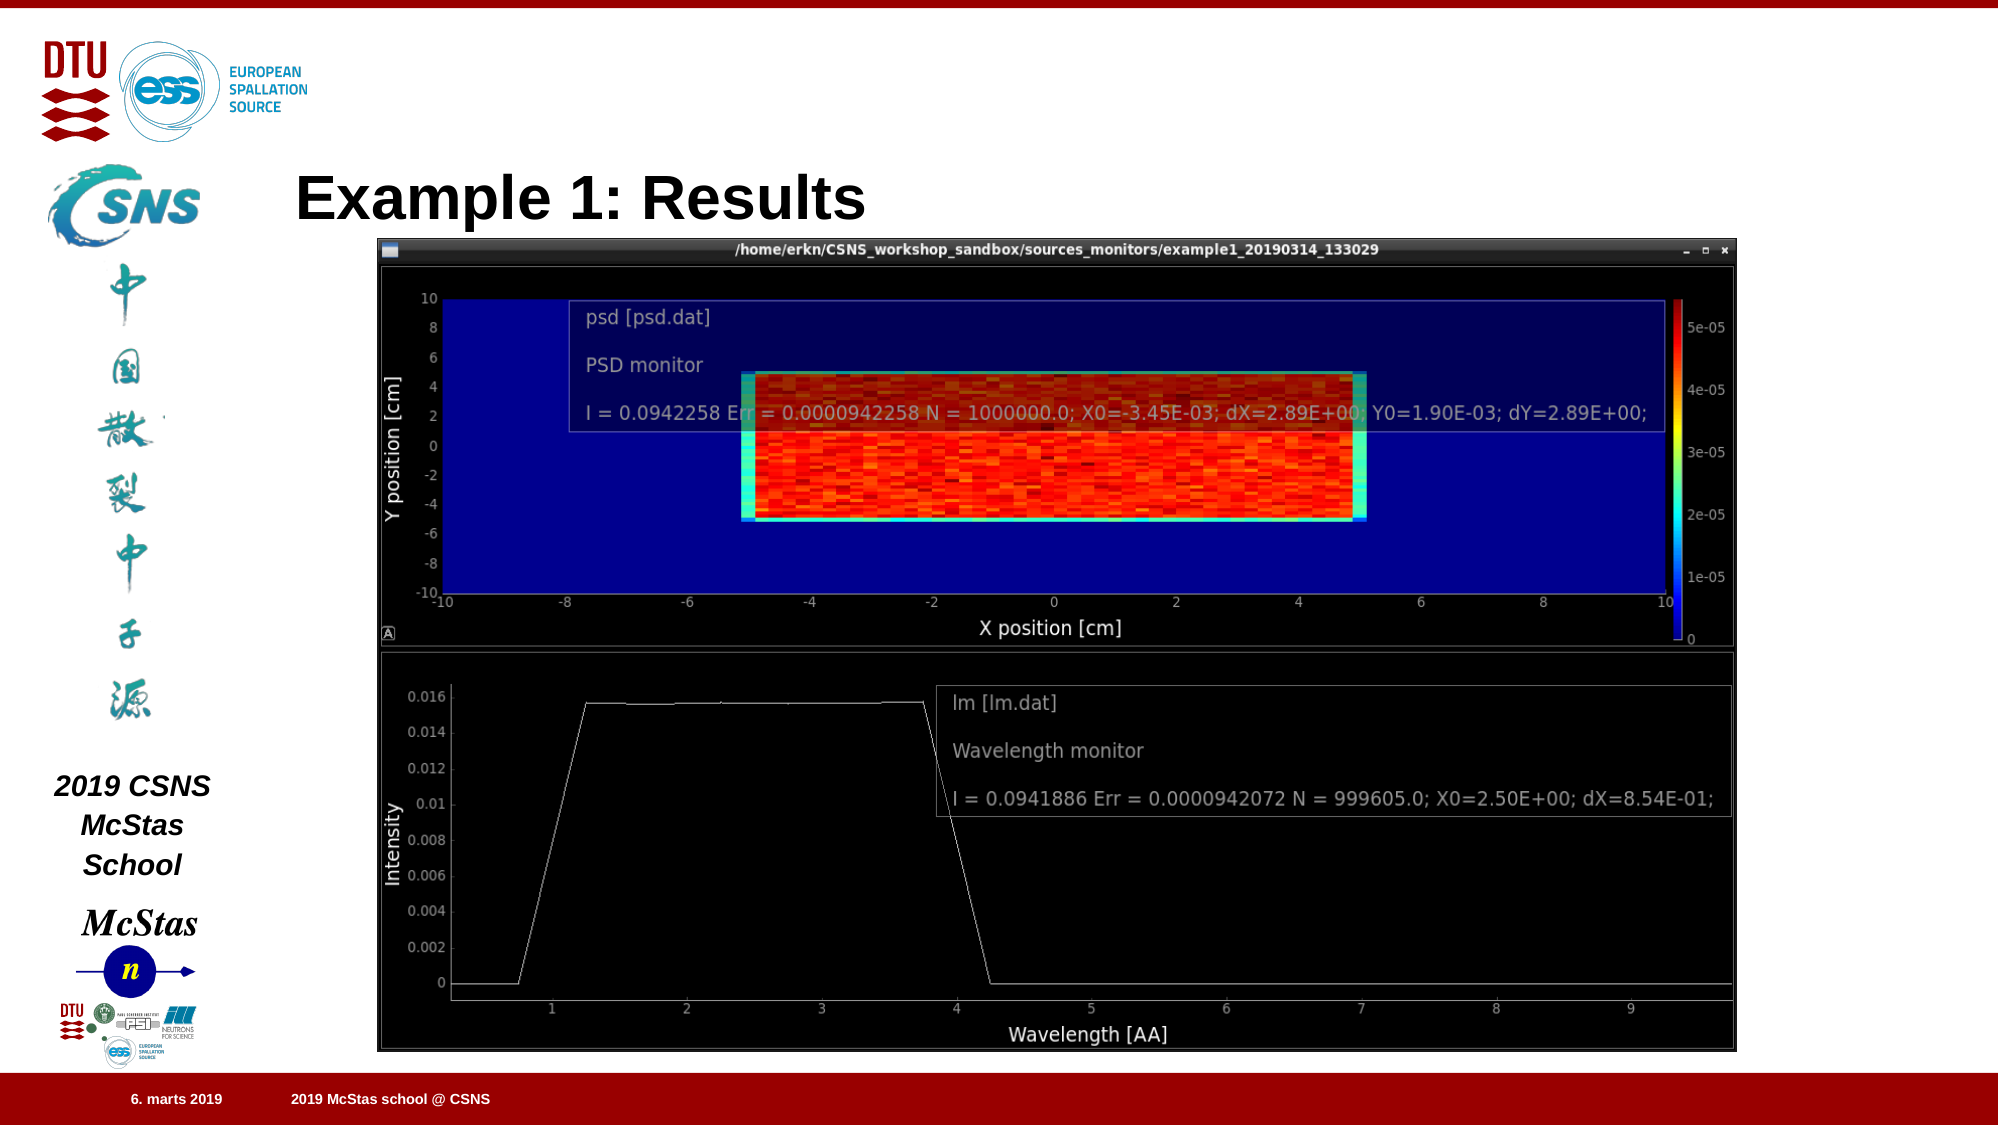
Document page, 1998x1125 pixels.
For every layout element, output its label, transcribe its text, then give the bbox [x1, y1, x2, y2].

picture [119, 41, 307, 142]
picture [116, 1013, 160, 1030]
picture [59, 908, 213, 999]
picture [48, 162, 209, 744]
title Example 1: Results [295, 70, 1898, 233]
picture [377, 238, 1737, 1052]
picture [86, 1003, 197, 1069]
